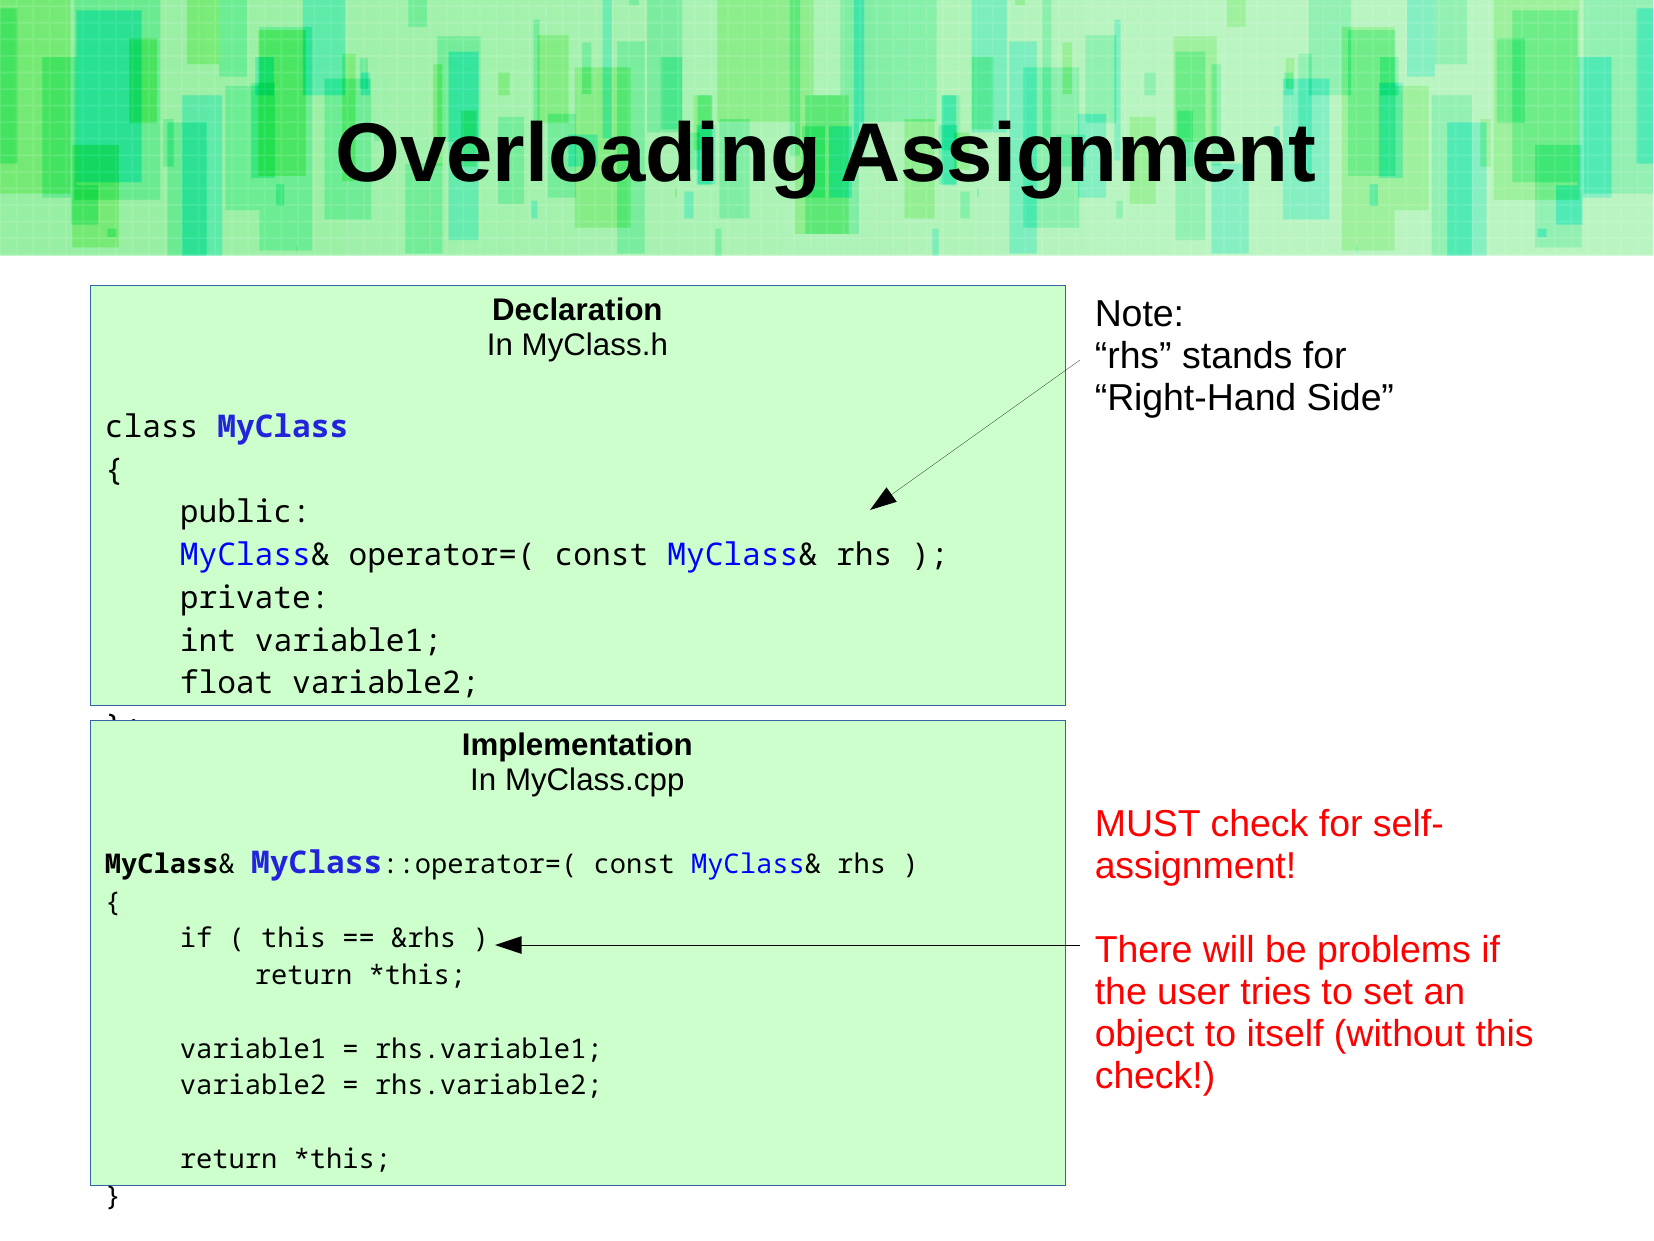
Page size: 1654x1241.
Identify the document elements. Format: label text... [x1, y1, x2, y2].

text_box Implementation In MyClass.cpp MyClass& MyClass::operator=( const MyClass& rhs ) { if ( this == &rhs ) return *this; variable1 = rhs.variable1; variable2 = rhs.variable2; return *this; } [90, 720, 1066, 1186]
text_box Note: “rhs” stands for “Right-Hand Side” [1080, 285, 1576, 426]
picture [0, 0, 1654, 1241]
text_box MUST check for self-assignment! There will be problems if the user tries to set an object to itself (without this check!) [1080, 795, 1561, 1104]
title Overloading Assignment [82, 49, 1571, 257]
text_box Declaration In MyClass.h class MyClass { public: MyClass& operator=( const MyClass& rhs ); private: int variable1; float variable2; }; [90, 285, 1066, 706]
